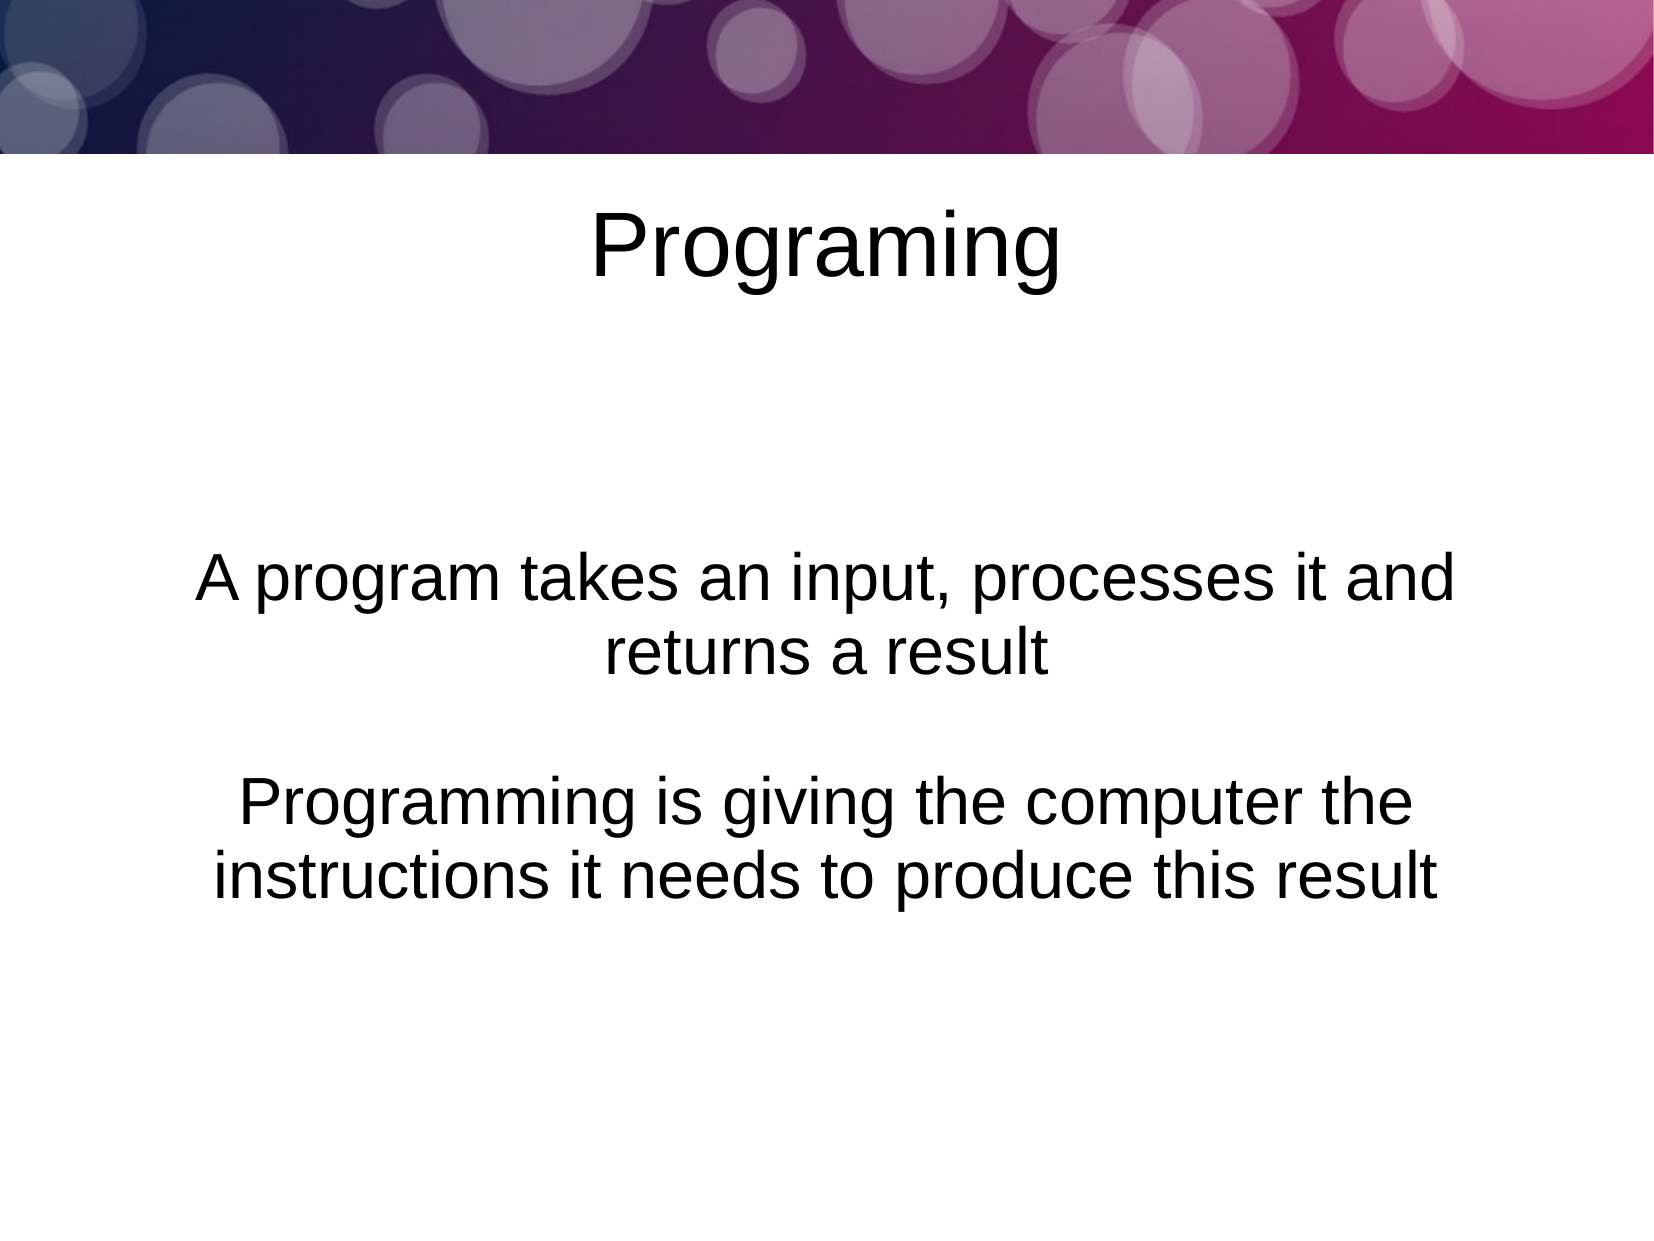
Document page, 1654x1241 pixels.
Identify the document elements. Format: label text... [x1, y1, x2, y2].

subtitle A program takes an input, processes it and returns a result Programming is giving the computer the instructions it needs to produce this result [82, 366, 1571, 1087]
title Programing [82, 159, 1571, 331]
picture [0, 0, 1654, 154]
